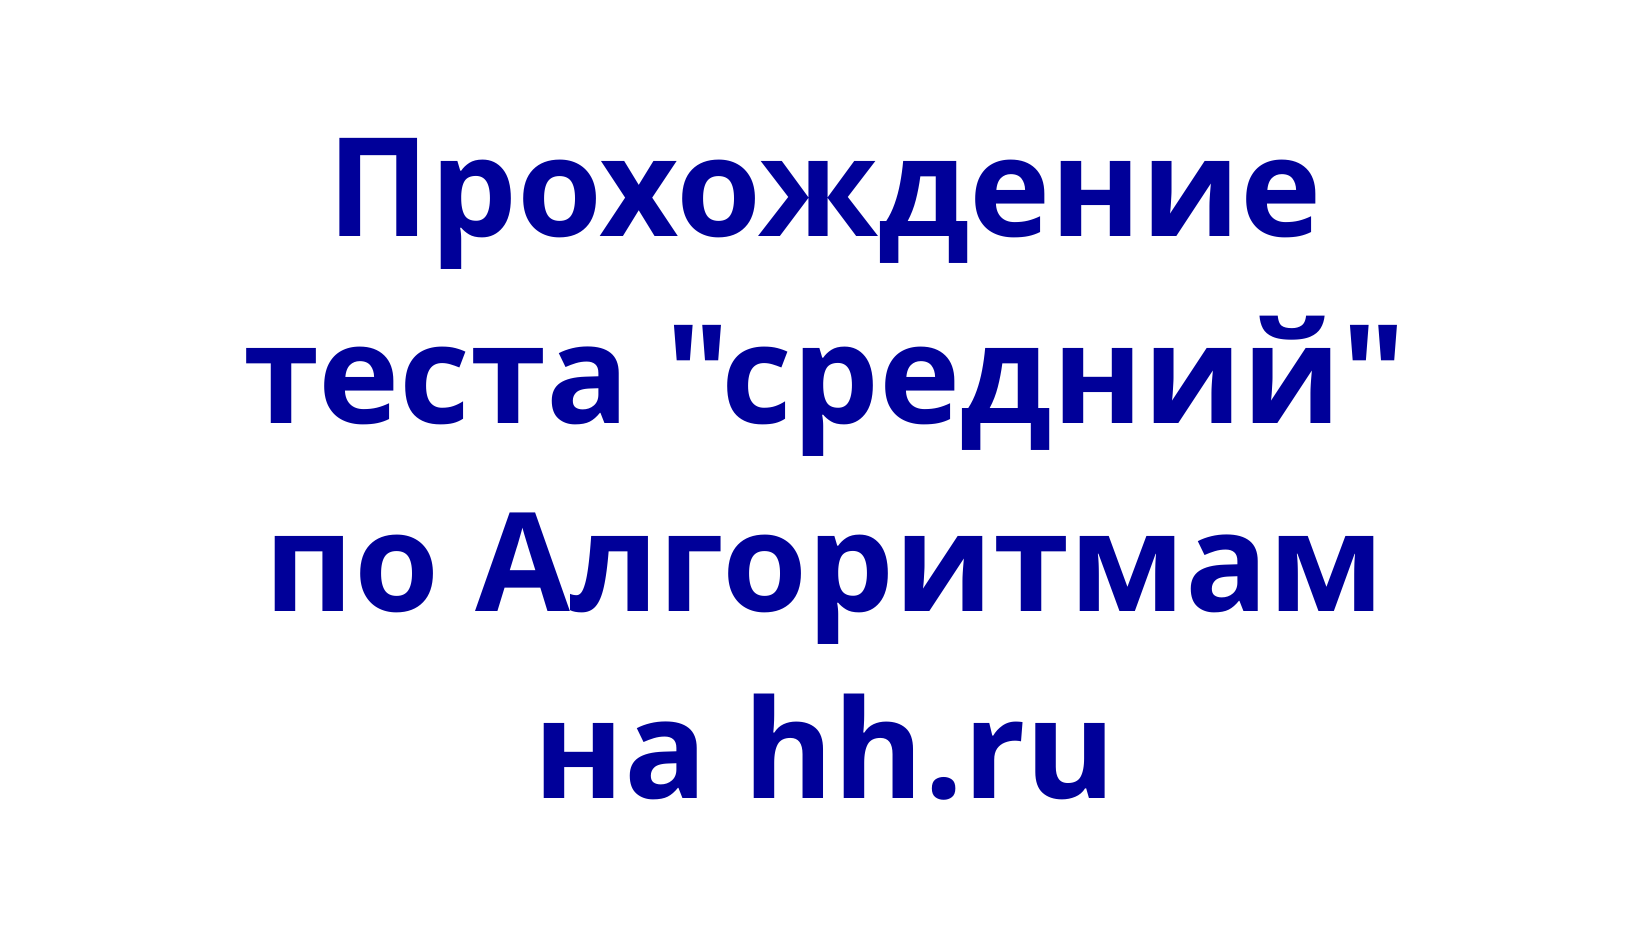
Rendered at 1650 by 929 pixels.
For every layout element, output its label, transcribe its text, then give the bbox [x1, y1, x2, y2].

subtitle Прохождение теста "средний" по Алгоритмам на hh.ru [0, 0, 1650, 929]
